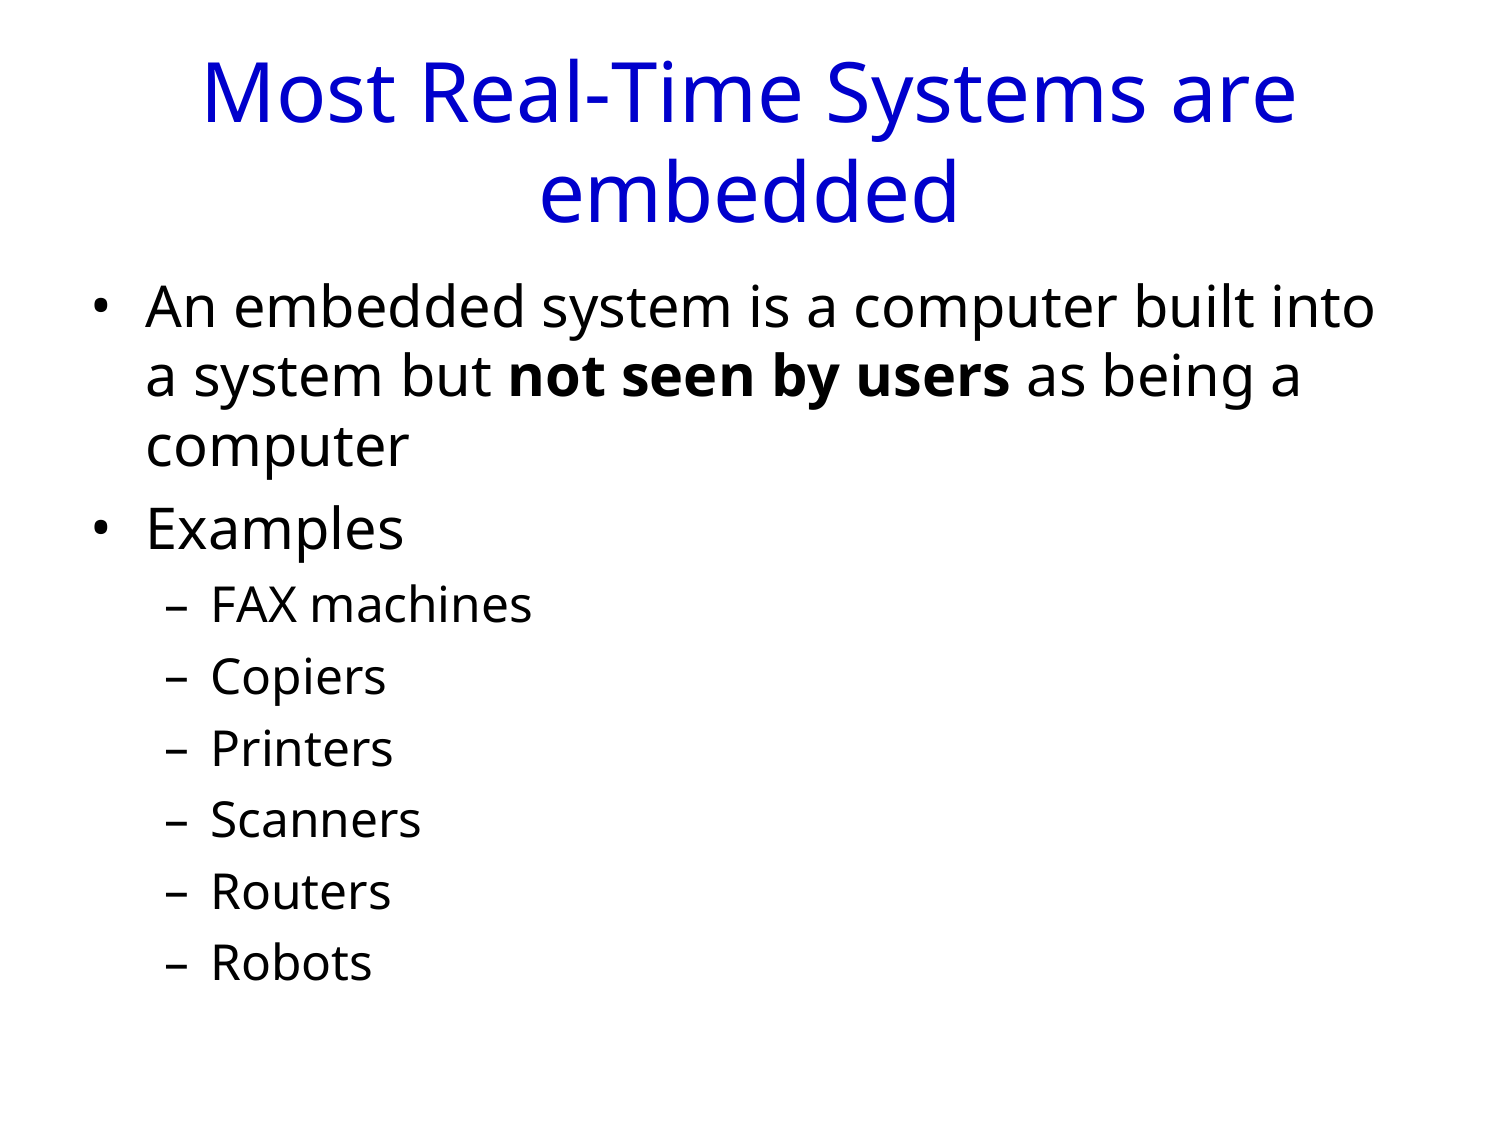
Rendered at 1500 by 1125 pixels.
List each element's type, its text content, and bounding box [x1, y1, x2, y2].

title Most Real-Time Systems are embedded [75, 45, 1426, 233]
list An embedded system is a computer built into a system but not seen by users as being a computer Examples FAX machines Copiers Printers Scanners Routers Robots [75, 262, 1426, 1005]
